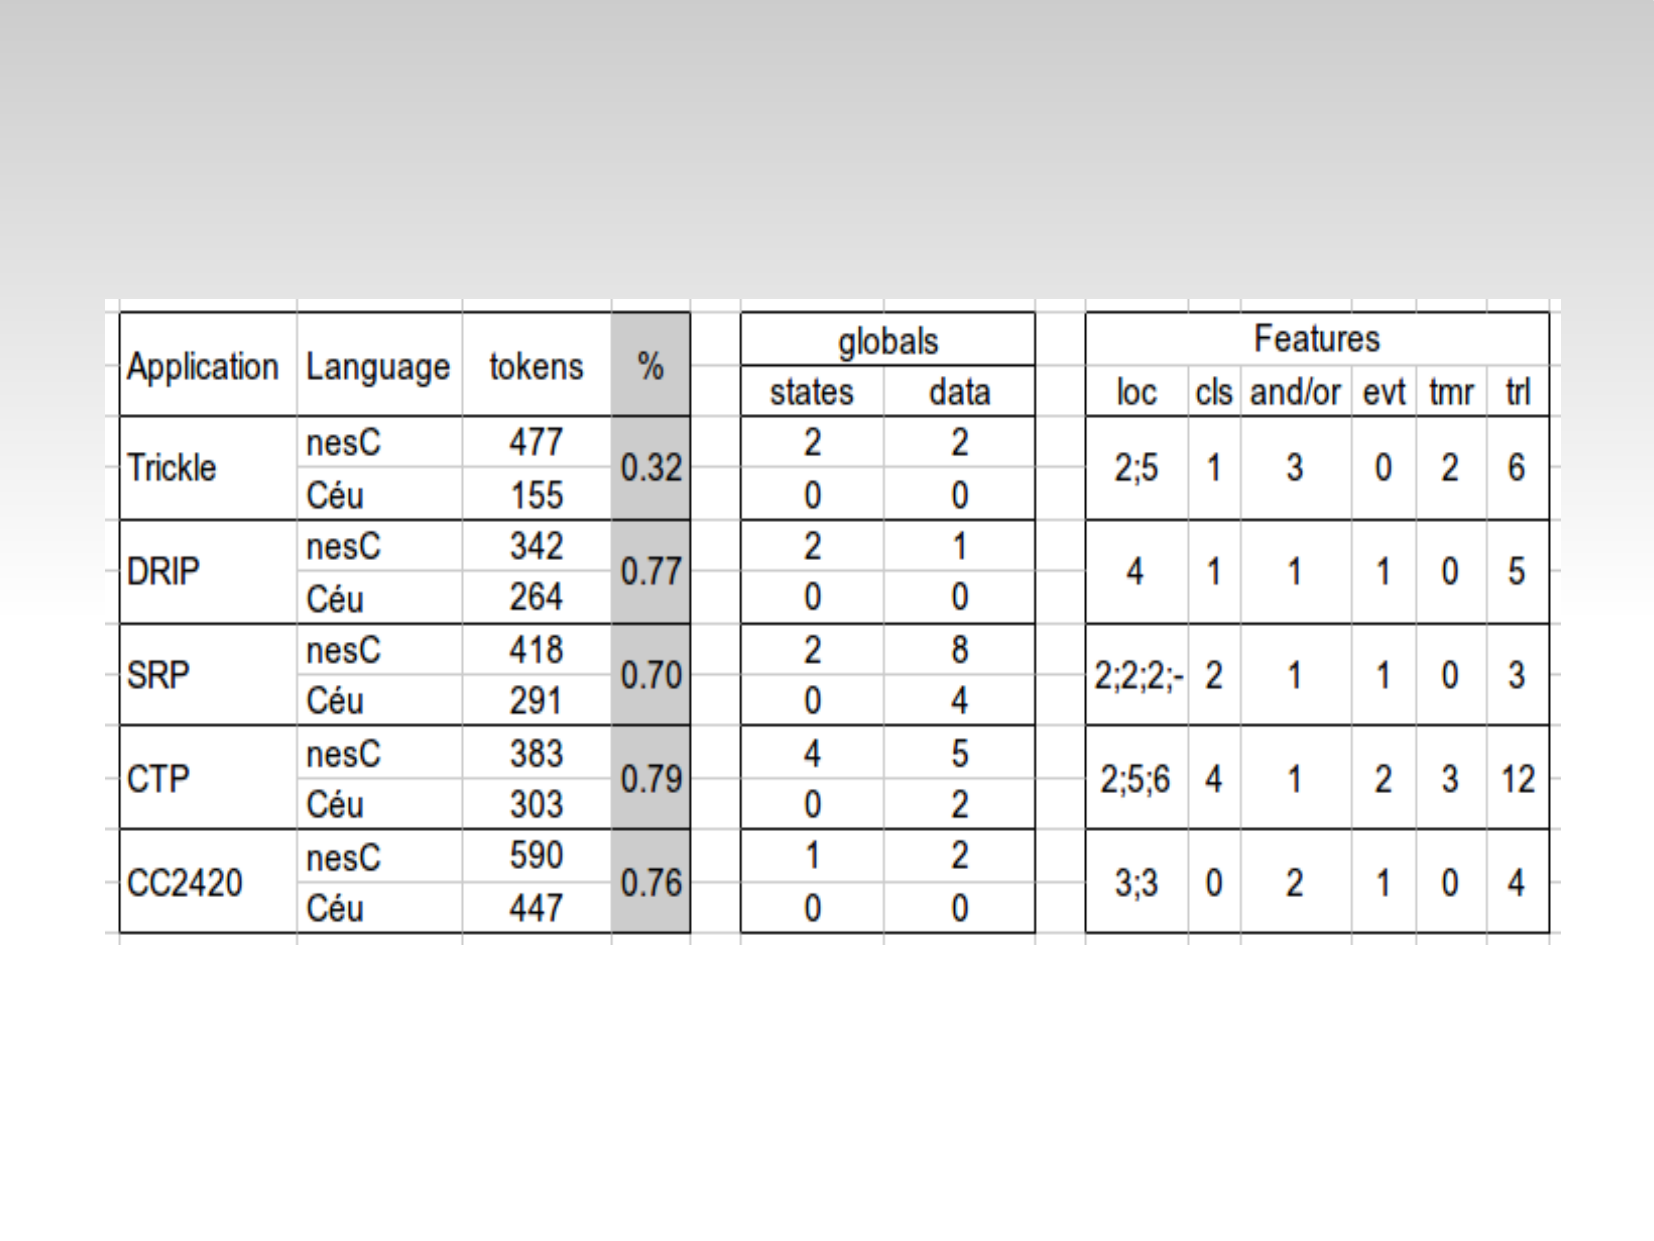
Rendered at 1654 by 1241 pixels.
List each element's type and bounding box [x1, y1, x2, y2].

picture [105, 299, 1561, 946]
